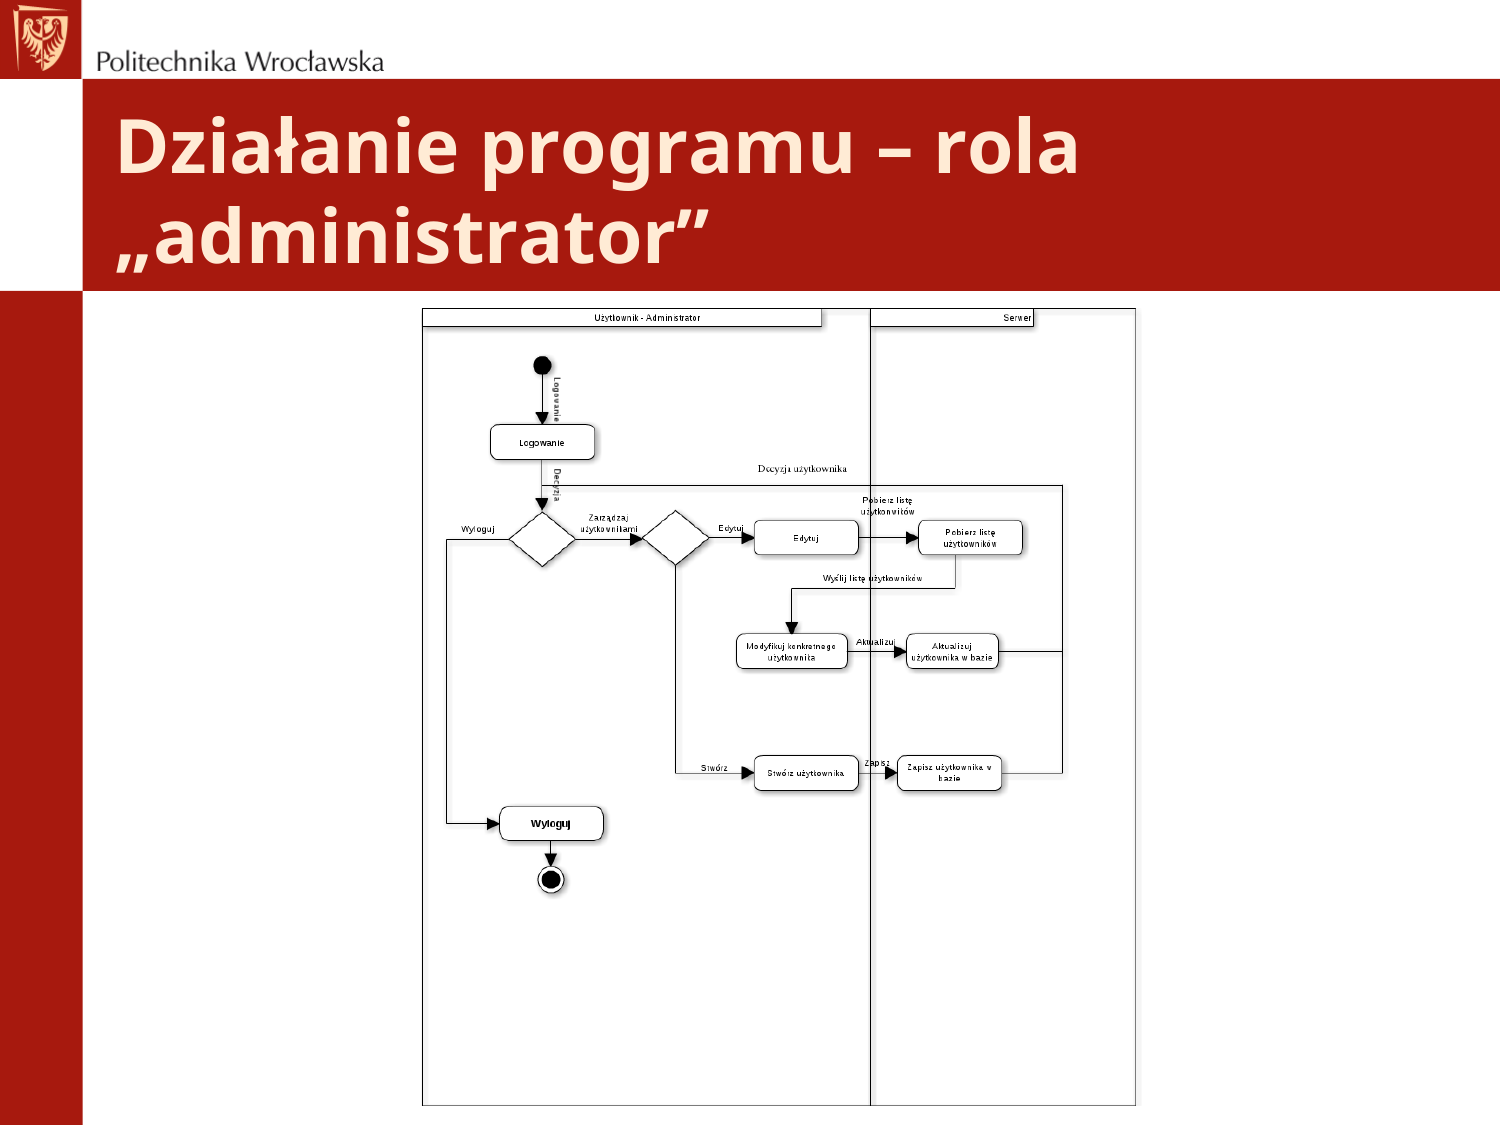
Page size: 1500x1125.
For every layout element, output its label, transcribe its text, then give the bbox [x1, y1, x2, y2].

title Działanie programu – rola „administrator” [100, 90, 1483, 286]
picture [421, 308, 1162, 1106]
picture [0, 0, 384, 79]
